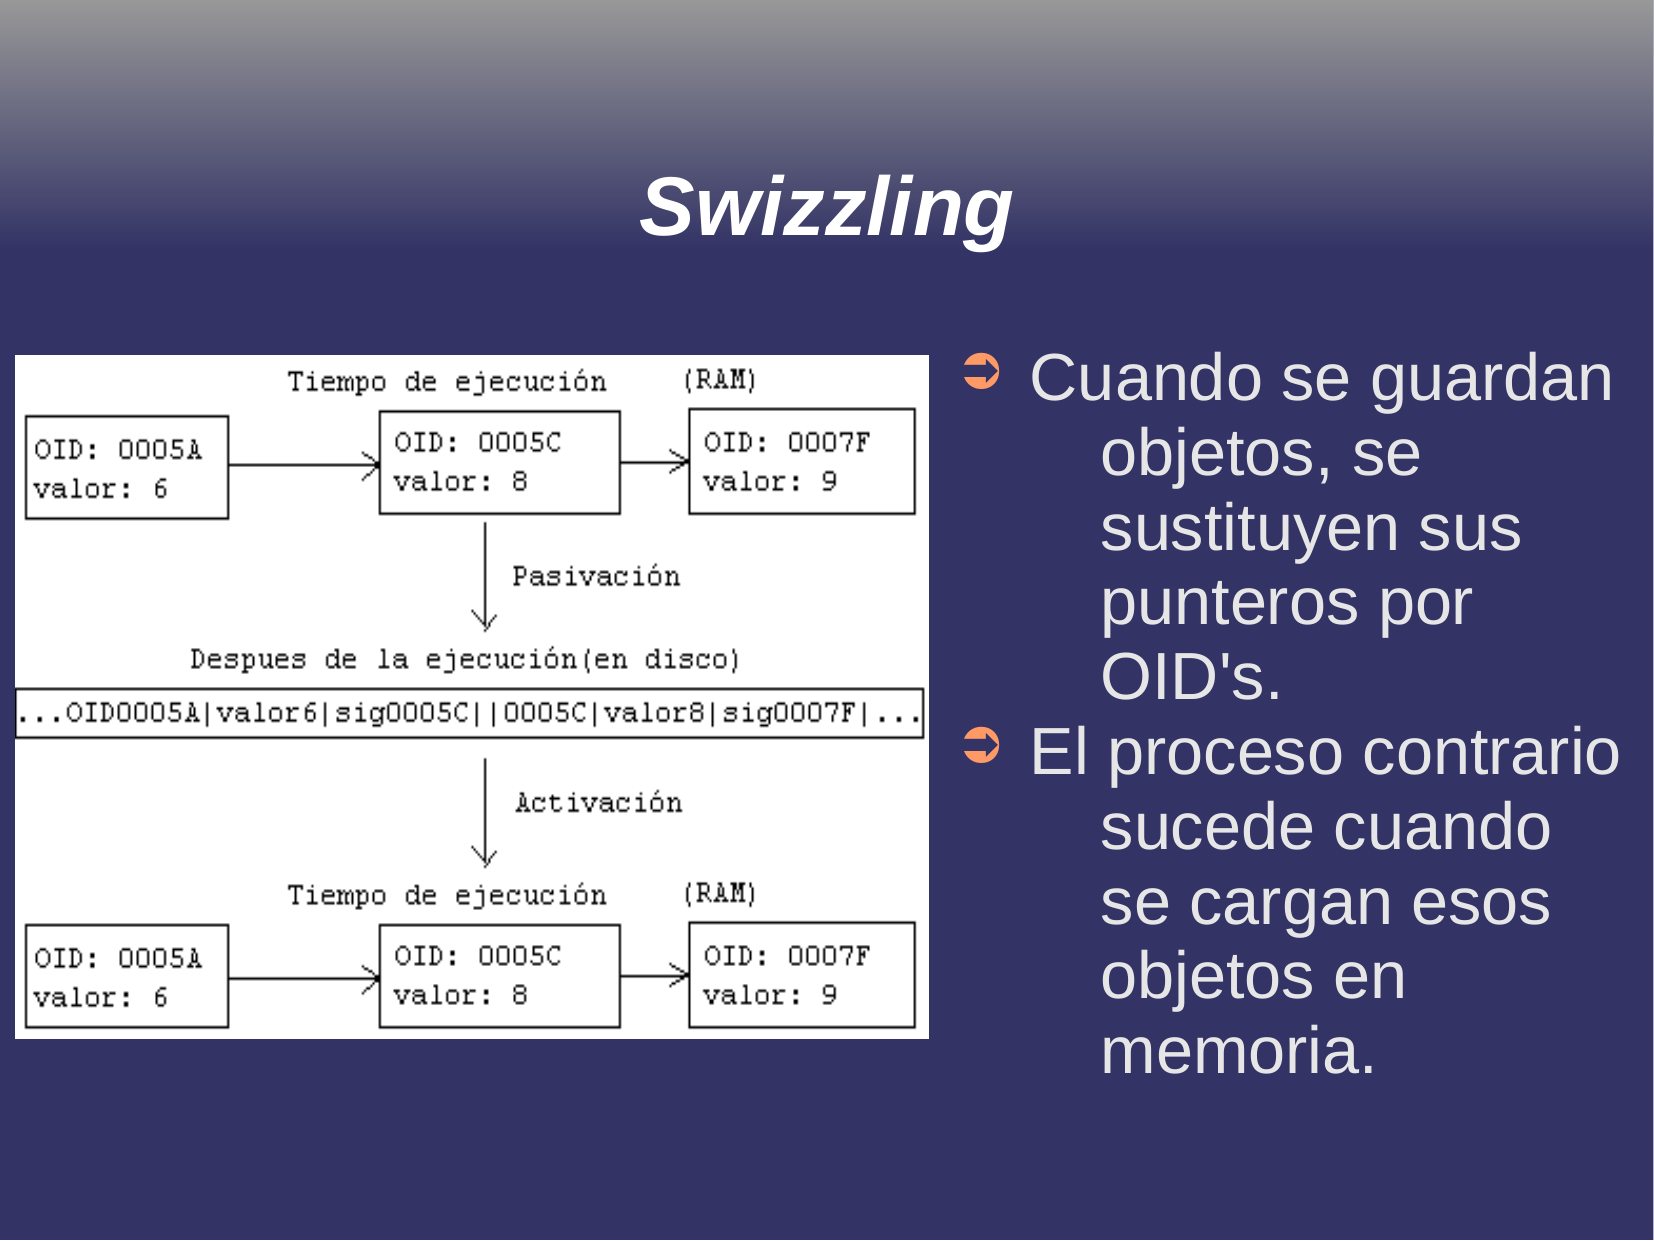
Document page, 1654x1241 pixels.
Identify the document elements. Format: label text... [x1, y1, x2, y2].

list Cuando se guardan objetos, se sustituyen sus punteros por OID's. El proceso contrario sucede cuando se cargan esos objetos en memoria. [935, 340, 1625, 1122]
picture [15, 355, 929, 1039]
title Swizzling [121, 102, 1534, 311]
